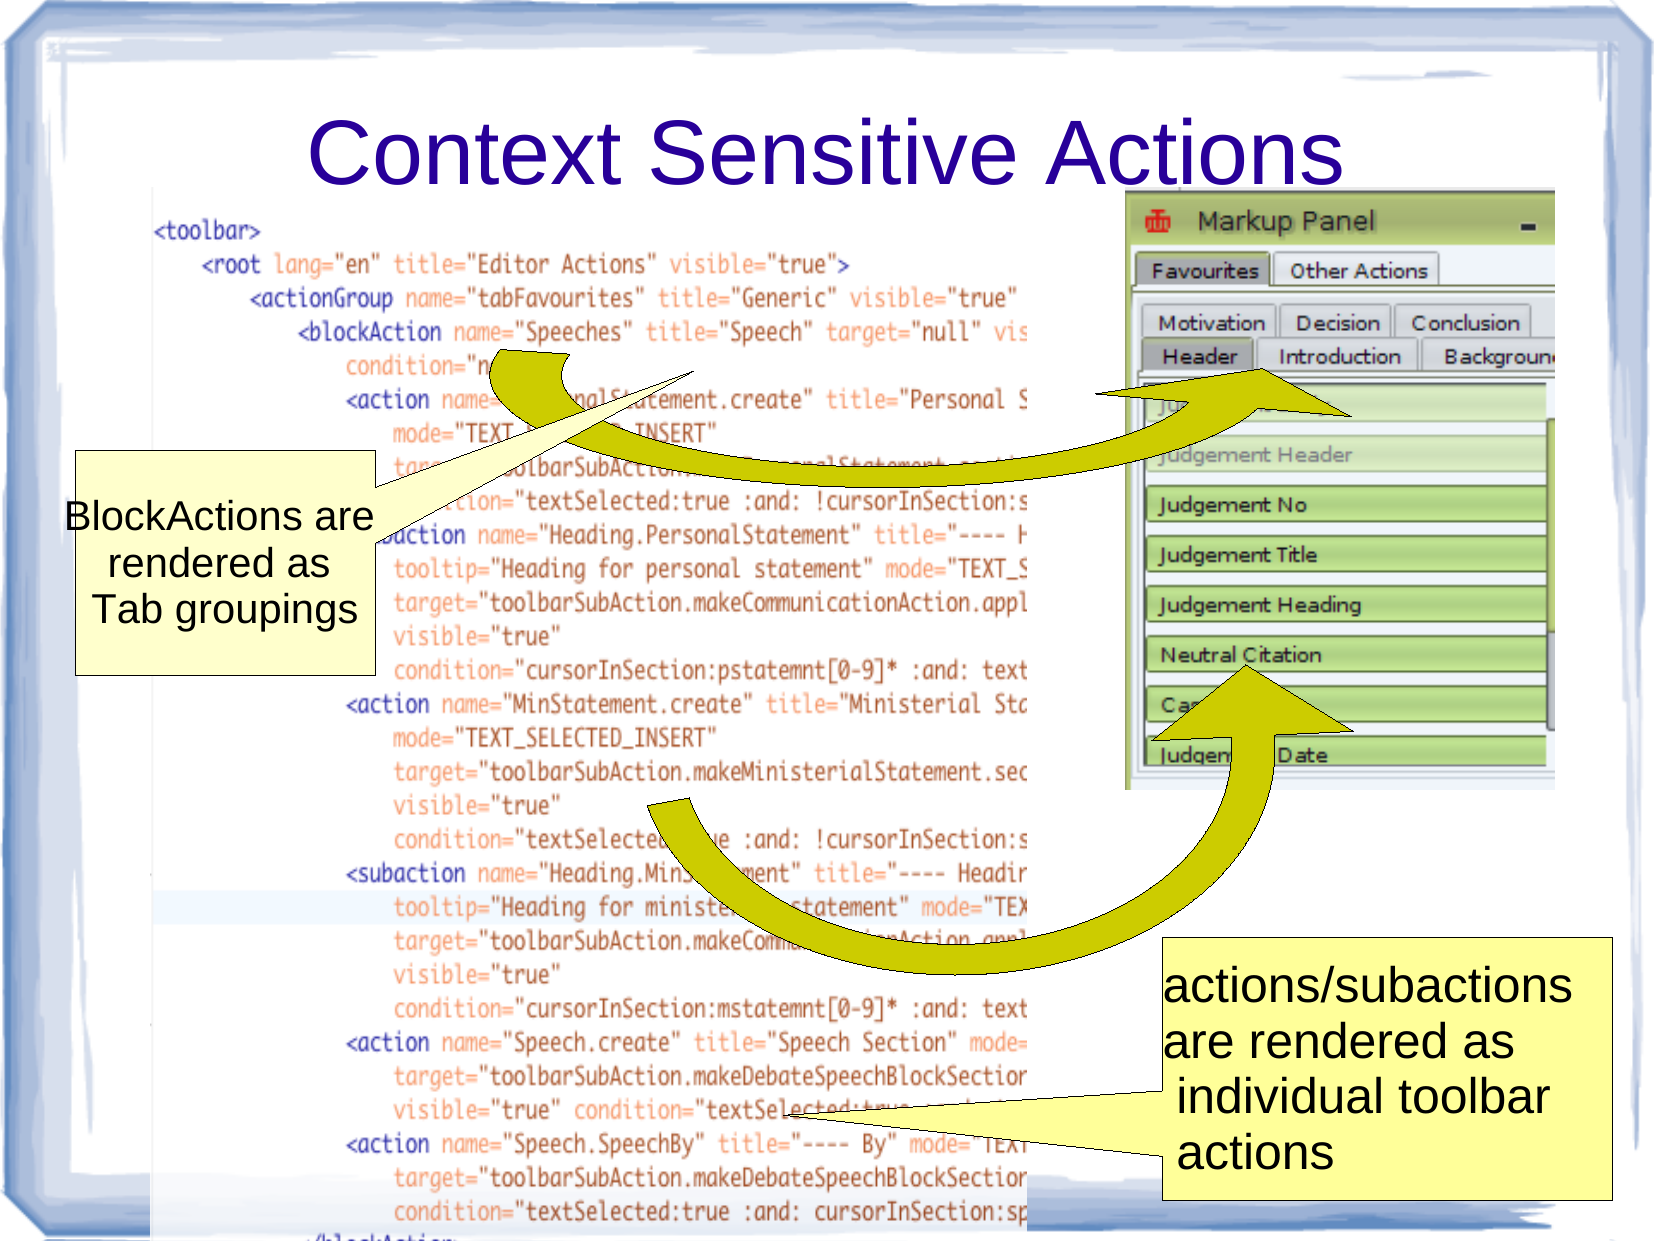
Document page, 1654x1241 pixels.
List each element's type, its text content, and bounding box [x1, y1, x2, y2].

text_box actions/subactions are rendered as individual toolbar actions [783, 937, 1613, 1201]
title Context Sensitive Actions [82, 49, 1571, 257]
text_box [489, 349, 586, 428]
picture [0, 0, 1654, 1241]
text_box BlockActions are rendered as Tab groupings [75, 371, 694, 676]
text_box [565, 368, 1352, 488]
text_box [647, 664, 1354, 976]
